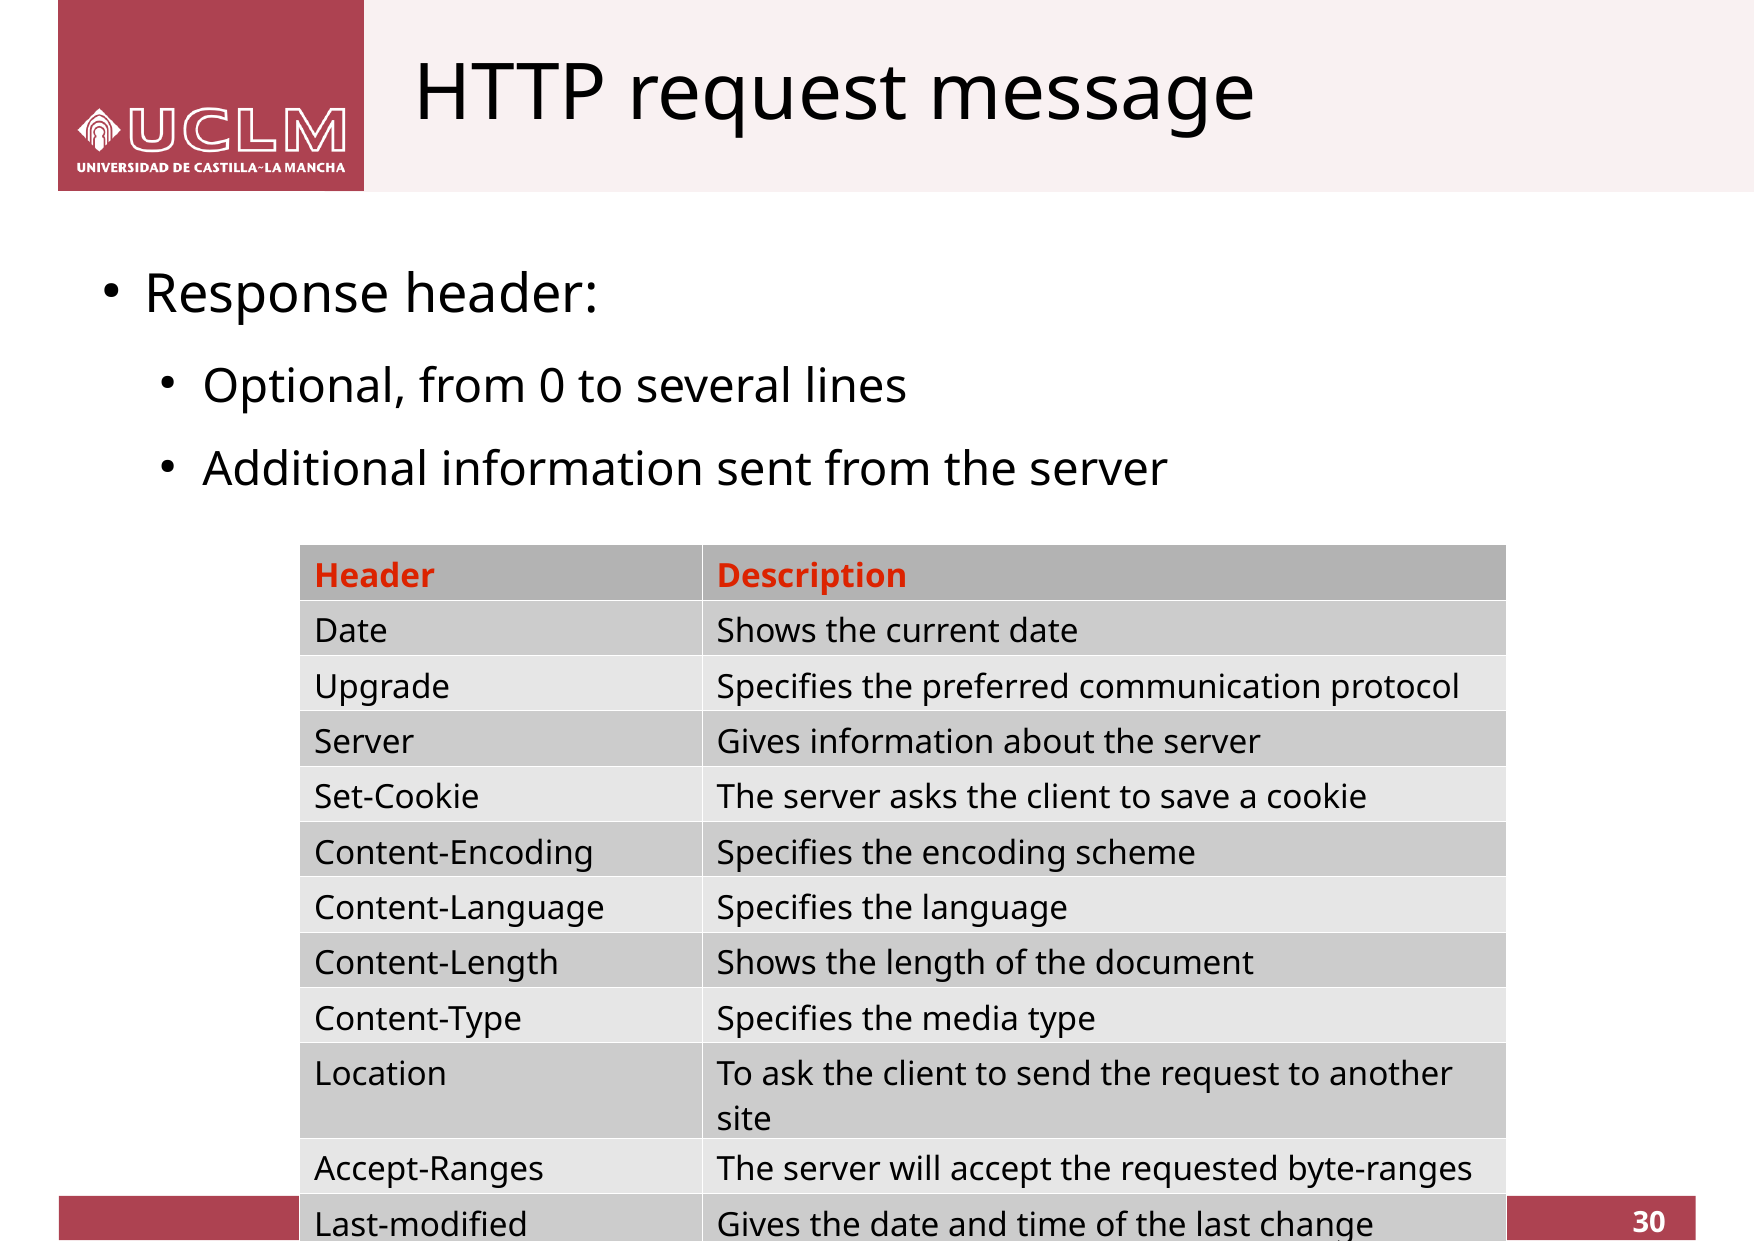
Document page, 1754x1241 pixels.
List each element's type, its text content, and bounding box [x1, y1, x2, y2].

table_cell Location [300, 1043, 702, 1138]
table_cell Specifies the media type [703, 988, 1506, 1042]
table_cell Content-Type [300, 988, 702, 1042]
table_cell Shows the length of the document [703, 933, 1506, 987]
table_cell Content-Length [300, 933, 702, 987]
table_cell Set-Cookie [300, 767, 702, 821]
table_cell Content-Encoding [300, 822, 702, 876]
table_header Header [300, 545, 702, 600]
table_cell Gives information about the server [703, 711, 1506, 766]
table_cell Last-modified [300, 1194, 702, 1241]
table_cell Shows the current date [703, 601, 1506, 655]
table_cell The server will accept the requested byte-ranges [703, 1139, 1506, 1193]
table_cell Upgrade [300, 656, 702, 710]
table_cell Gives the date and time of the last change [703, 1194, 1506, 1241]
list Response header: Optional, from 0 to several lines Additional information sent from the server [87, 254, 1667, 502]
table_cell Server [300, 711, 702, 766]
picture [58, 0, 364, 191]
table_cell To ask the client to send the request to another site [703, 1043, 1506, 1138]
table_cell The server asks the client to save a cookie [703, 767, 1506, 821]
table_cell Specifies the encoding scheme [703, 822, 1506, 876]
table_header Description [703, 545, 1506, 600]
table_cell Date [300, 601, 702, 655]
table_cell Specifies the preferred communication protocol [703, 656, 1506, 710]
table_cell Specifies the language [703, 877, 1506, 932]
title HTTP request message [413, 0, 1667, 198]
table_cell Content-Language [300, 877, 702, 932]
table_cell Accept-Ranges [300, 1139, 702, 1193]
